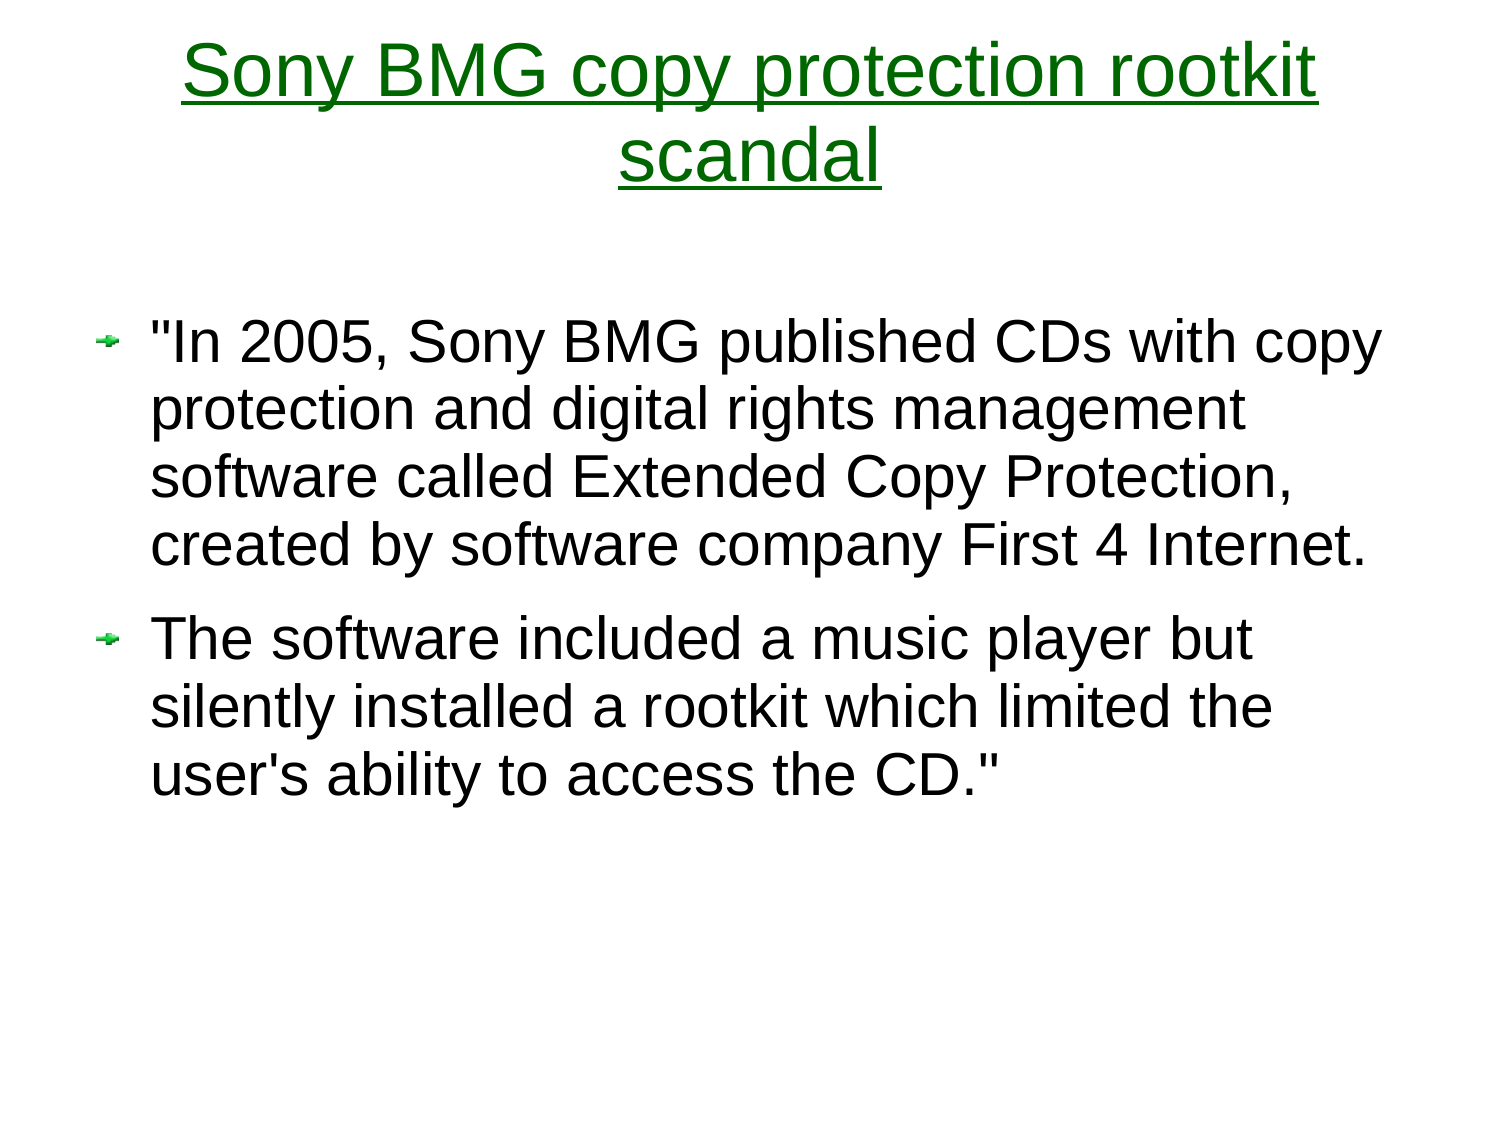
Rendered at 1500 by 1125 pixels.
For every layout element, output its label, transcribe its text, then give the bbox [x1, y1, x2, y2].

list "In 2005, Sony BMG published CDs with copy protection and digital rights management software called Extended Copy Protection, created by software company First 4 Internet. The software included a music player but silently installed a rootkit which limited the user's ability to access the CD." [79, 307, 1430, 1051]
title Sony BMG copy protection rootkit scandal [75, 27, 1425, 284]
